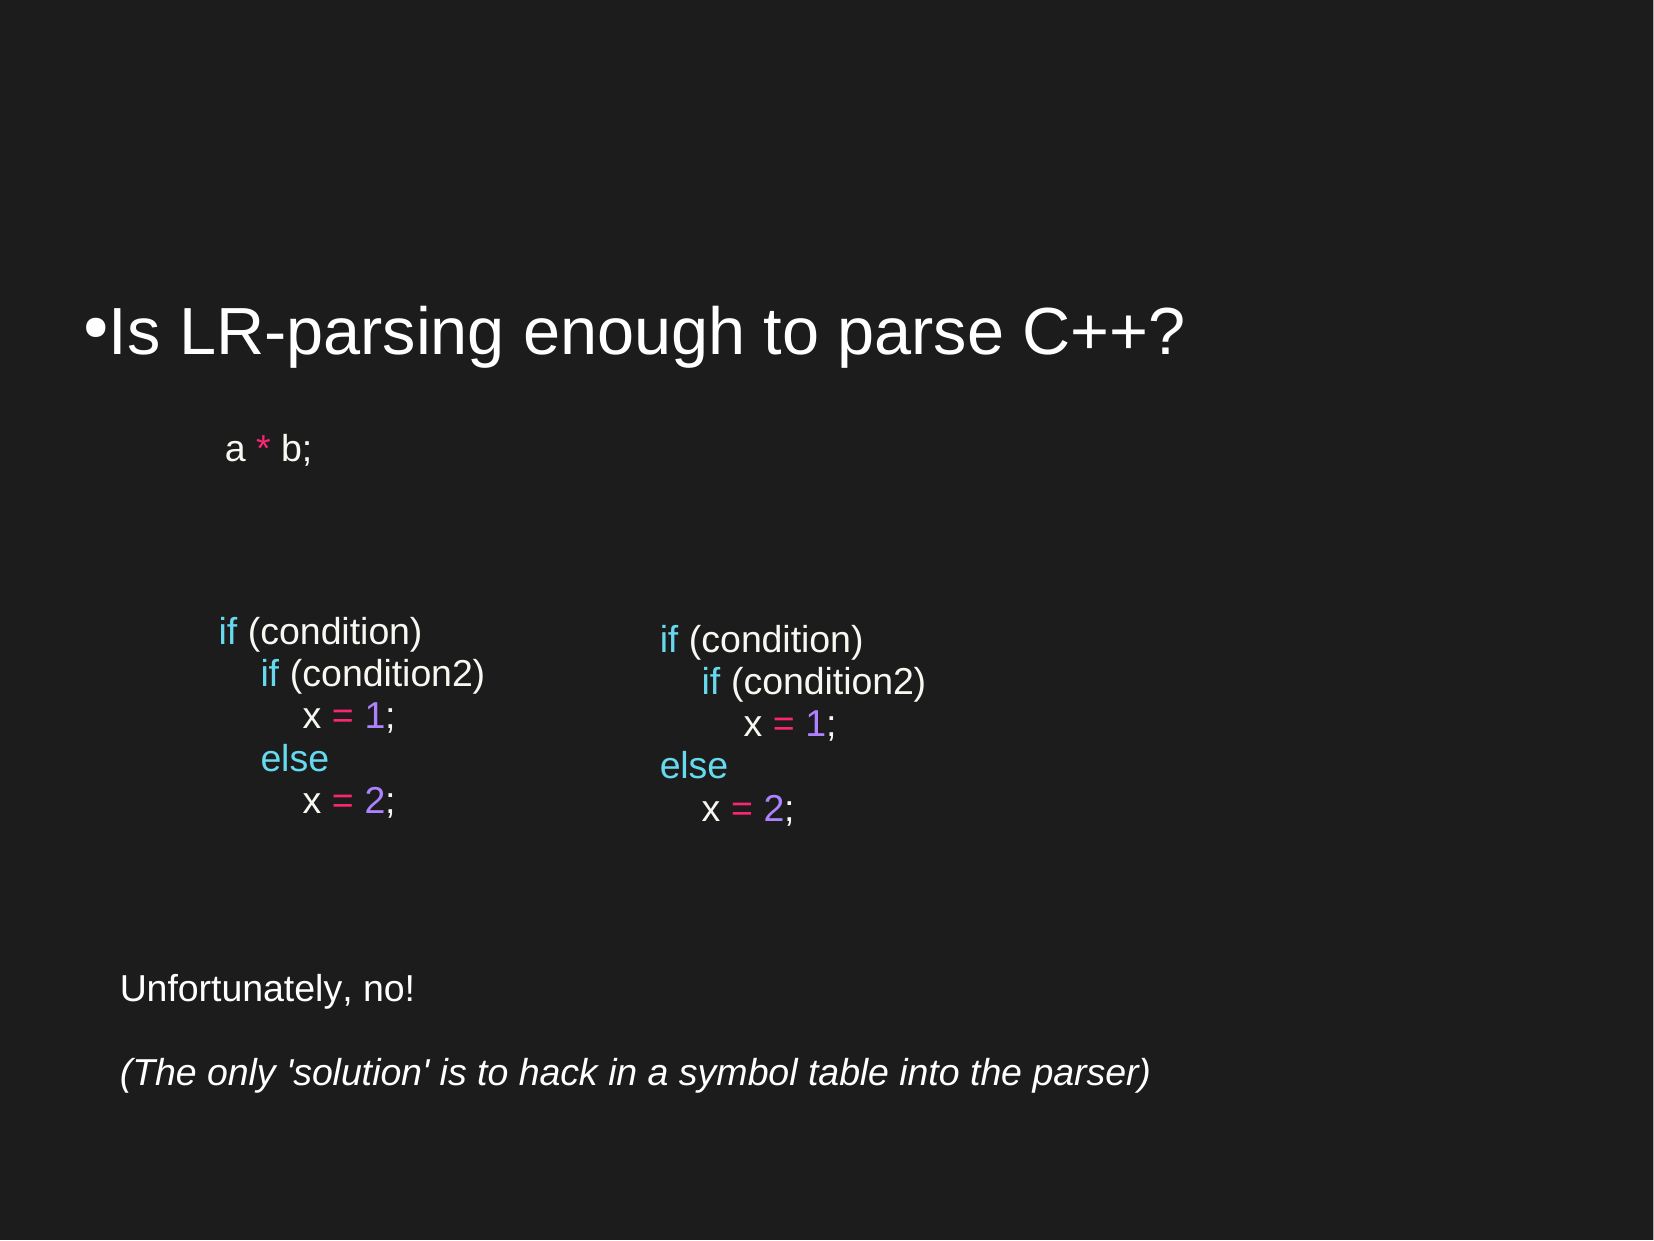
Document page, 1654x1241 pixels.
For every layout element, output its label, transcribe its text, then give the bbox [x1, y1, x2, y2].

list Is LR-parsing enough to parse C++? [82, 290, 1571, 1009]
text_box if (condition) if (condition2) x = 1; else x = 2; [645, 611, 967, 841]
text_box a * b; [210, 420, 1231, 541]
text_box Unfortunately, no! (The only 'solution' is to hack in a symbol table into the parser) [105, 960, 1261, 1147]
text_box if (condition) if (condition2) x = 1; else x = 2; [203, 603, 526, 832]
